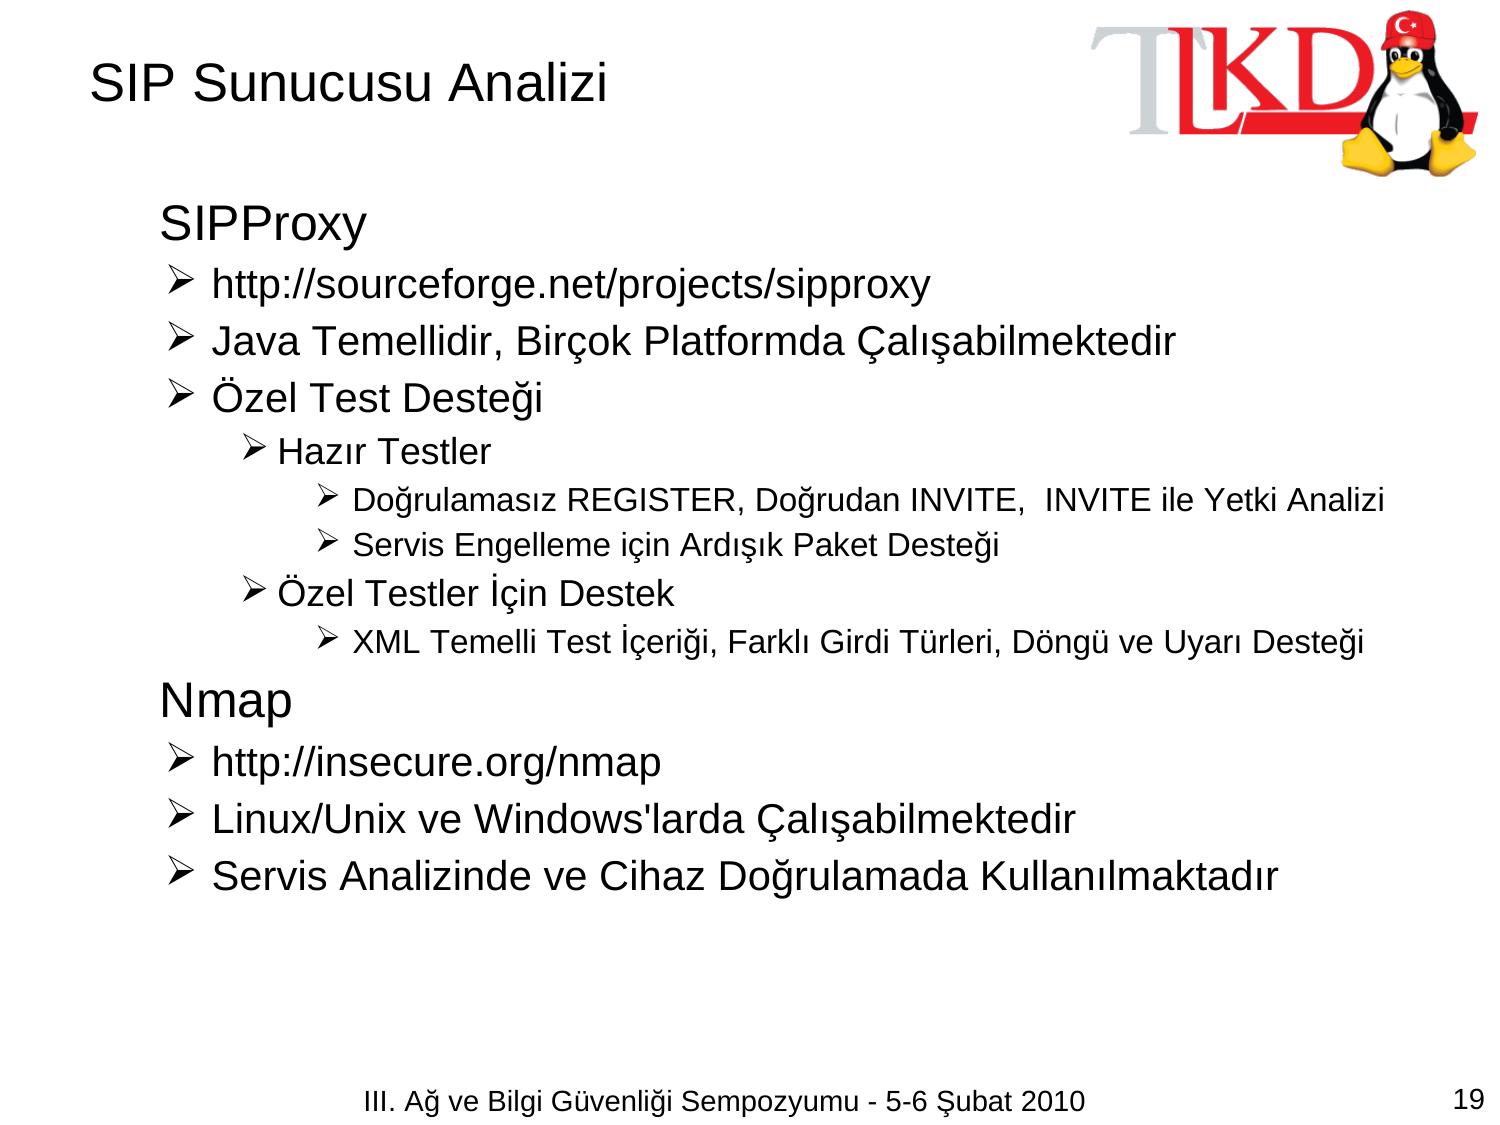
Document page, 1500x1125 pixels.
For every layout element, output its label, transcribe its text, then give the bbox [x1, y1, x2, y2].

picture [1087, 0, 1491, 188]
list SIPProxy http://sourceforge.net/projects/sipproxy Java Temellidir, Birçok Platformda Çalışabilmektedir Özel Test Desteği Hazır Testler Doğrulamasız REGISTER, Doğrudan INVITE, INVITE ile Yetki Analizi Servis Engelleme için Ardışık Paket Desteği Özel Testler İçin Destek XML Temelli Test İçeriği, Farklı Girdi Türleri, Döngü ve Uyarı Desteği Nmap http://insecure.org/nmap Linux/Unix ve Windows'larda Çalışabilmektedir Servis Analizinde ve Cihaz Doğrulamada Kullanılmaktadır [75, 187, 1426, 1005]
title SIP Sunucusu Analizi [75, 45, 1070, 151]
